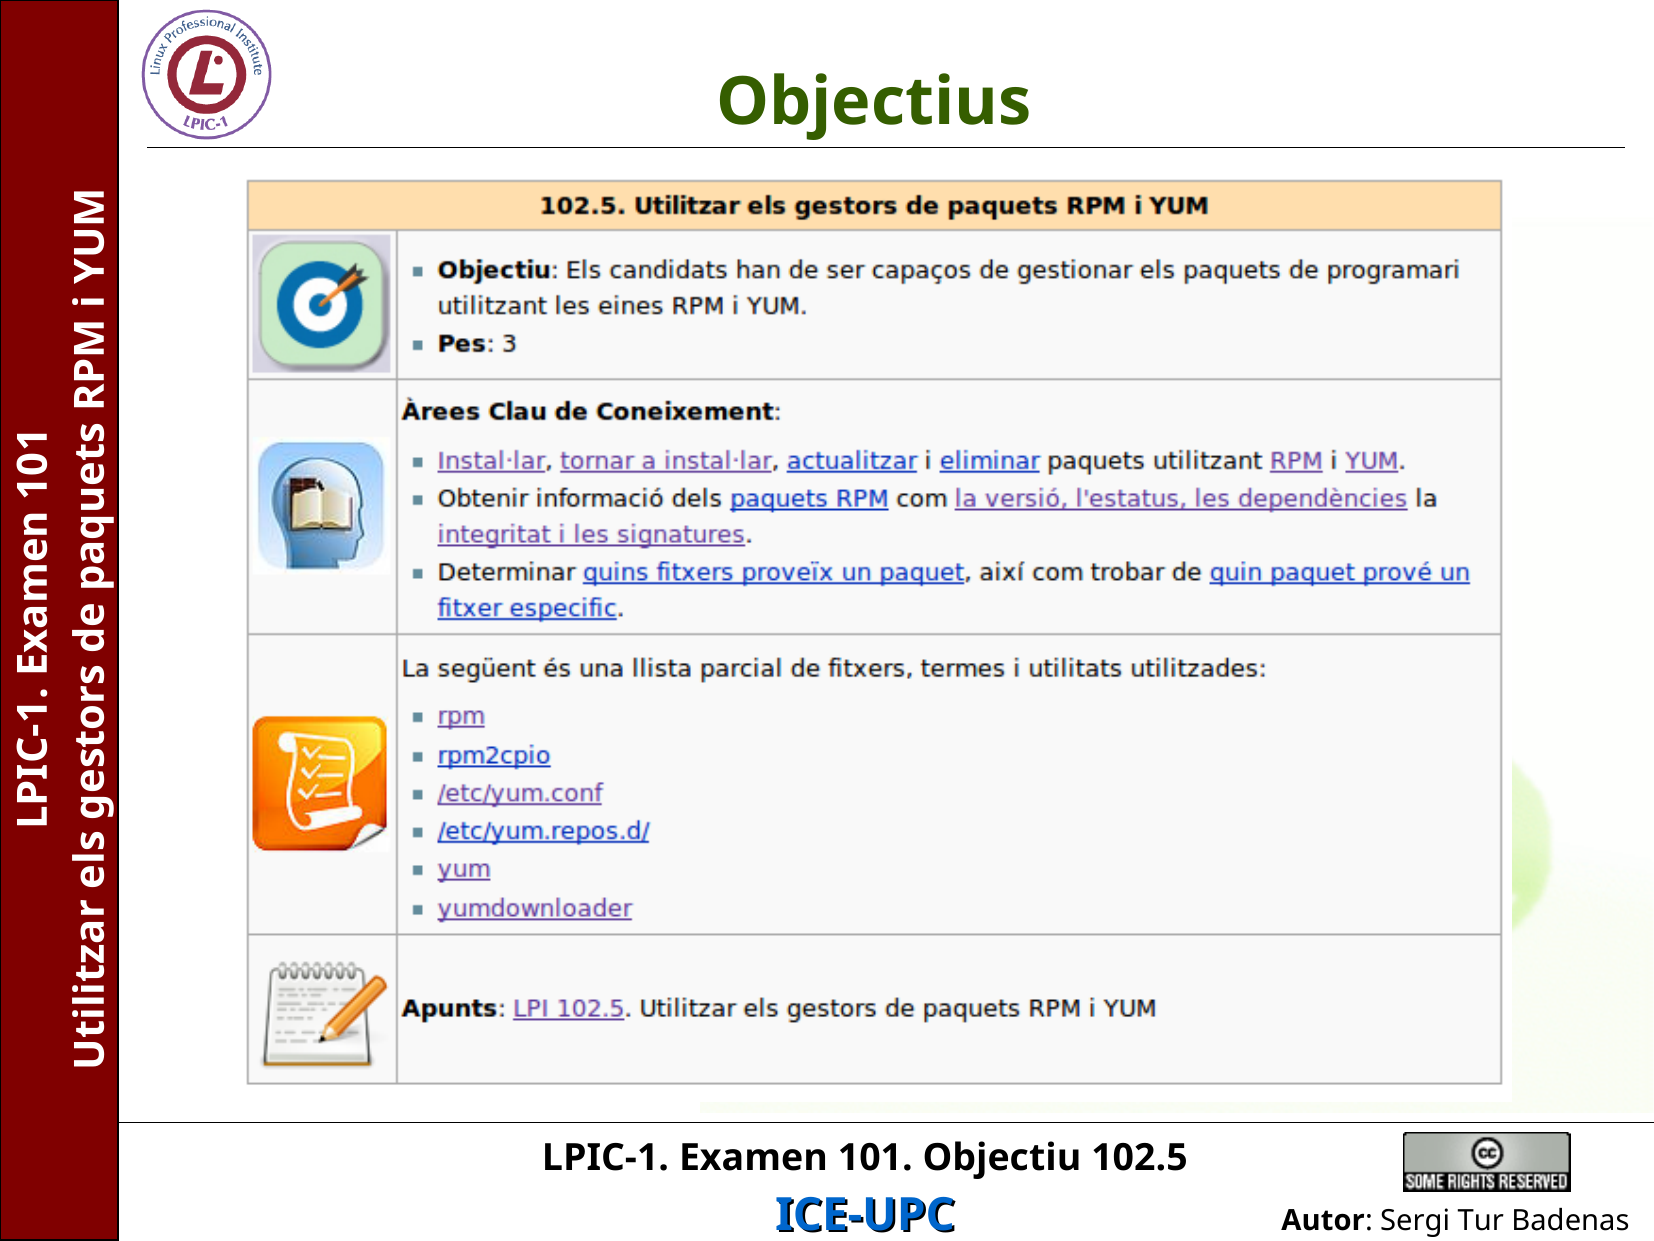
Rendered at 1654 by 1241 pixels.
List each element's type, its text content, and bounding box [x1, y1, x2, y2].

title Objectius [129, 55, 1619, 142]
picture [135, 5, 277, 55]
picture [1403, 1132, 1571, 1192]
picture [236, 171, 1654, 1113]
